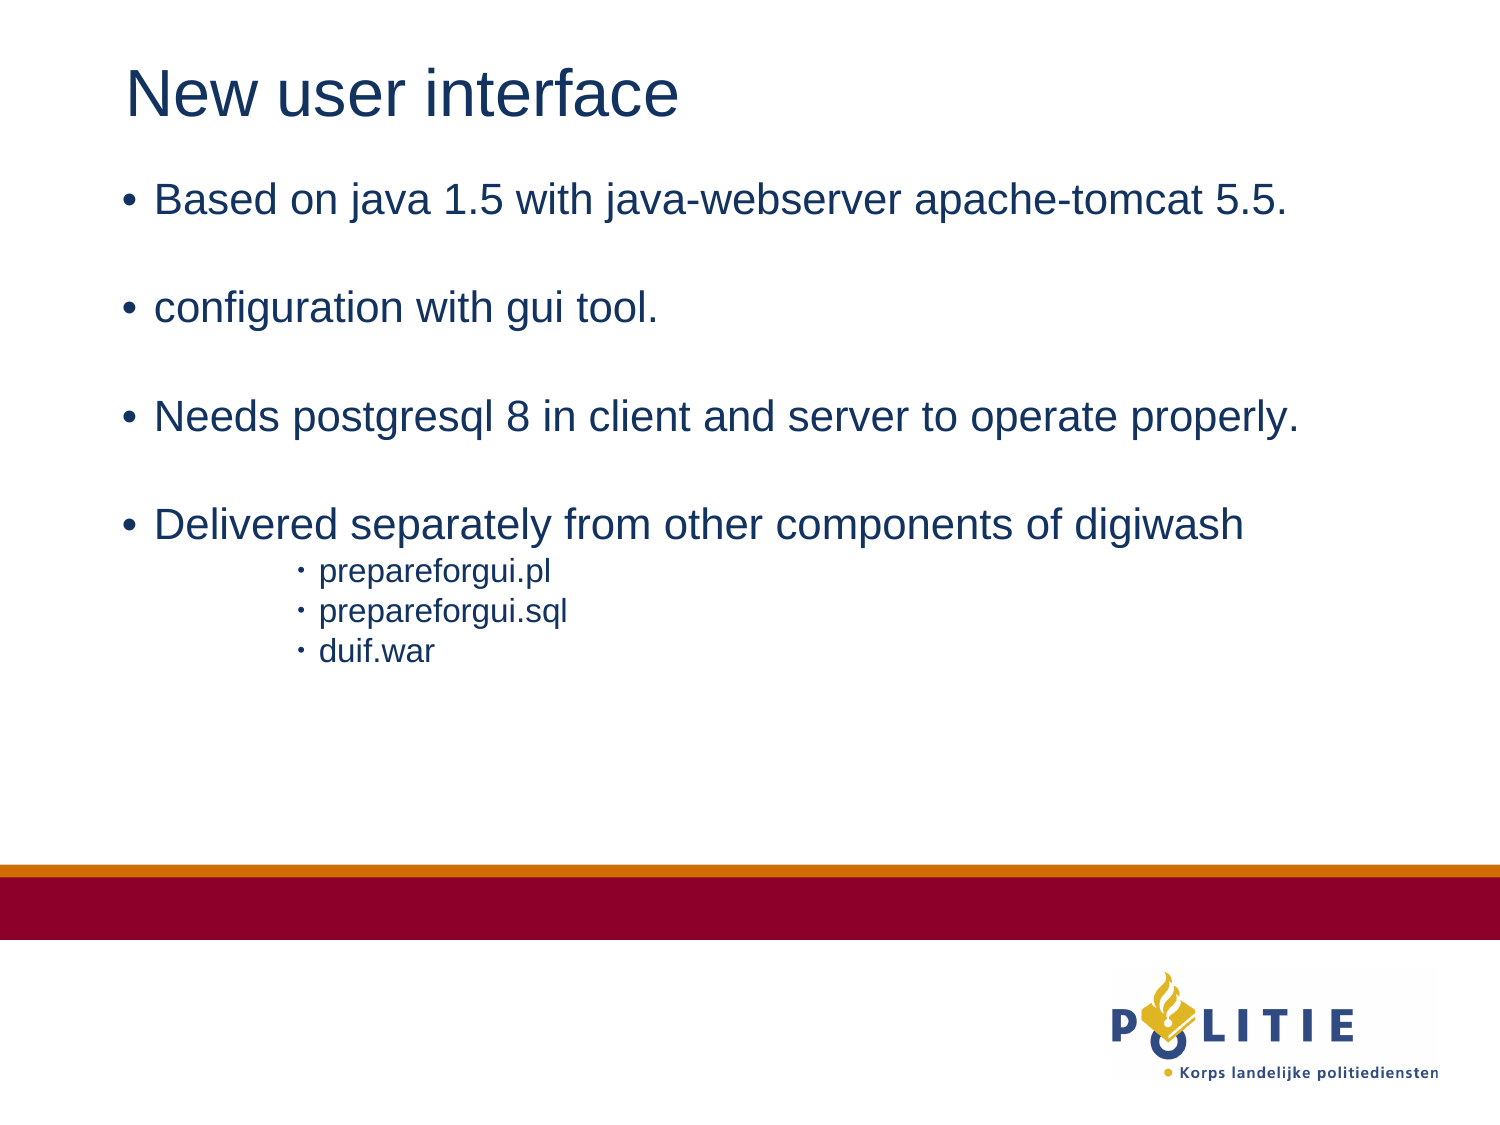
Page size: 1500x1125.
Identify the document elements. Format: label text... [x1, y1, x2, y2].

list Based on java 1.5 with java-webserver apache-tomcat 5.5. configuration with gui tool. Needs postgresql 8 in client and server to operate properly. Delivered separately from other components of digiwash prepareforgui.pl prepareforgui.sql duif.war [121, 174, 1351, 826]
picture [1112, 966, 1438, 1081]
title New user interface [125, 37, 1351, 151]
